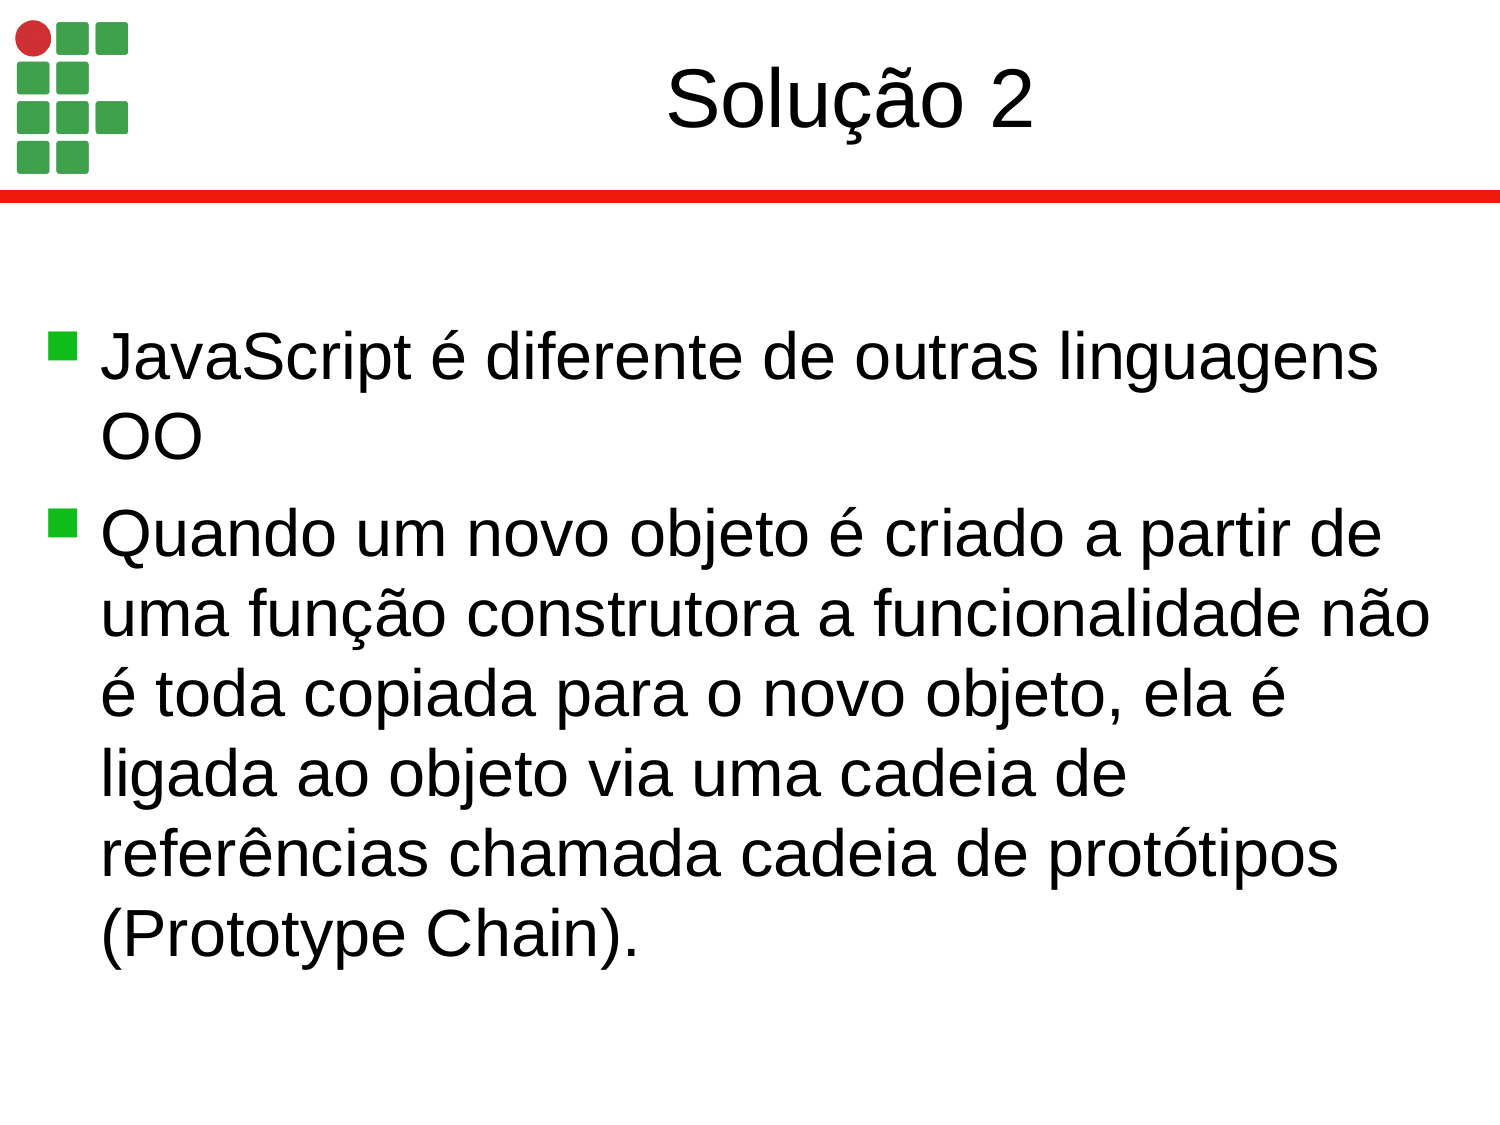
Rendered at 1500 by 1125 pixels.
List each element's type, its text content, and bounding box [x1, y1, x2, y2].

title Solução 2 [230, 0, 1471, 202]
list JavaScript é diferente de outras linguagens OO Quando um novo objeto é criado a partir de uma função construtora a funcionalidade não é toda copiada para o novo objeto, ela é ligada ao objeto via uma cadeia de referências chamada cadeia de protótipos (Prototype Chain). [29, 207, 1471, 1087]
picture [14, 16, 130, 178]
